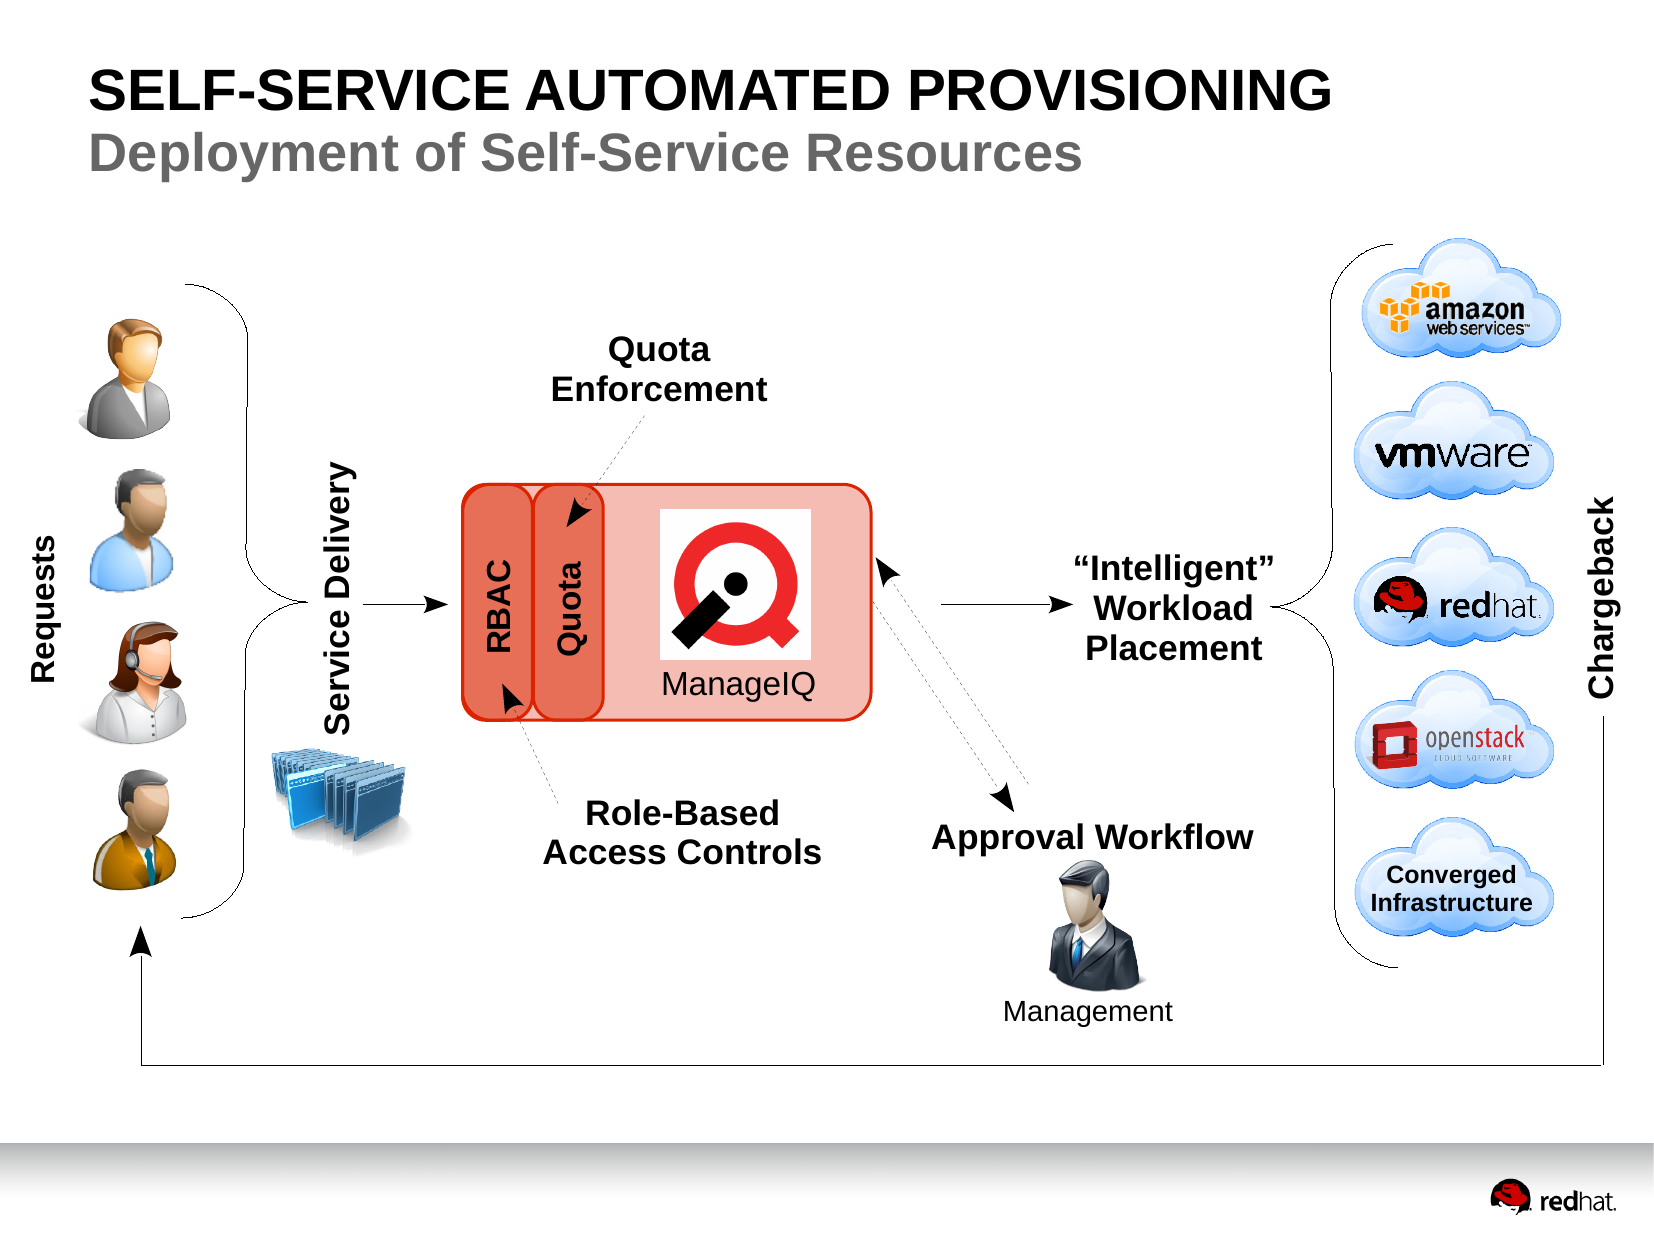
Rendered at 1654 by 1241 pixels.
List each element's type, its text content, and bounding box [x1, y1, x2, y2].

picture [60, 318, 182, 440]
text_box Converged Infrastructure [1355, 853, 1549, 925]
picture [67, 614, 199, 745]
picture [75, 769, 196, 891]
picture [0, 1143, 1654, 1241]
text_box “Intelligent” Workload Placement [1057, 541, 1298, 676]
text_box Role-Based Access Controls [527, 785, 850, 880]
picture [68, 469, 194, 595]
picture [1350, 523, 1558, 651]
text_box Requests [16, 519, 69, 700]
text_box Service Delivery [309, 437, 365, 736]
text_box ManageIQ [646, 657, 914, 710]
title SELF-SERVICE AUTOMATED PROVISIONING Deployment of Self-Service Resources [88, 57, 1370, 184]
text_box Quota [543, 547, 596, 673]
picture [1350, 377, 1558, 504]
text_box Management [988, 987, 1189, 1036]
text_box Approval Workflow [916, 810, 1299, 865]
text_box Chargeback [1573, 464, 1629, 716]
text_box [462, 484, 872, 721]
picture [1351, 666, 1558, 793]
picture [1358, 234, 1565, 362]
text_box Quota Enforcement [535, 322, 791, 417]
picture [1351, 813, 1558, 941]
text_box RBAC [472, 545, 525, 670]
picture [660, 509, 811, 661]
picture [1026, 865, 1160, 987]
picture [258, 736, 419, 860]
